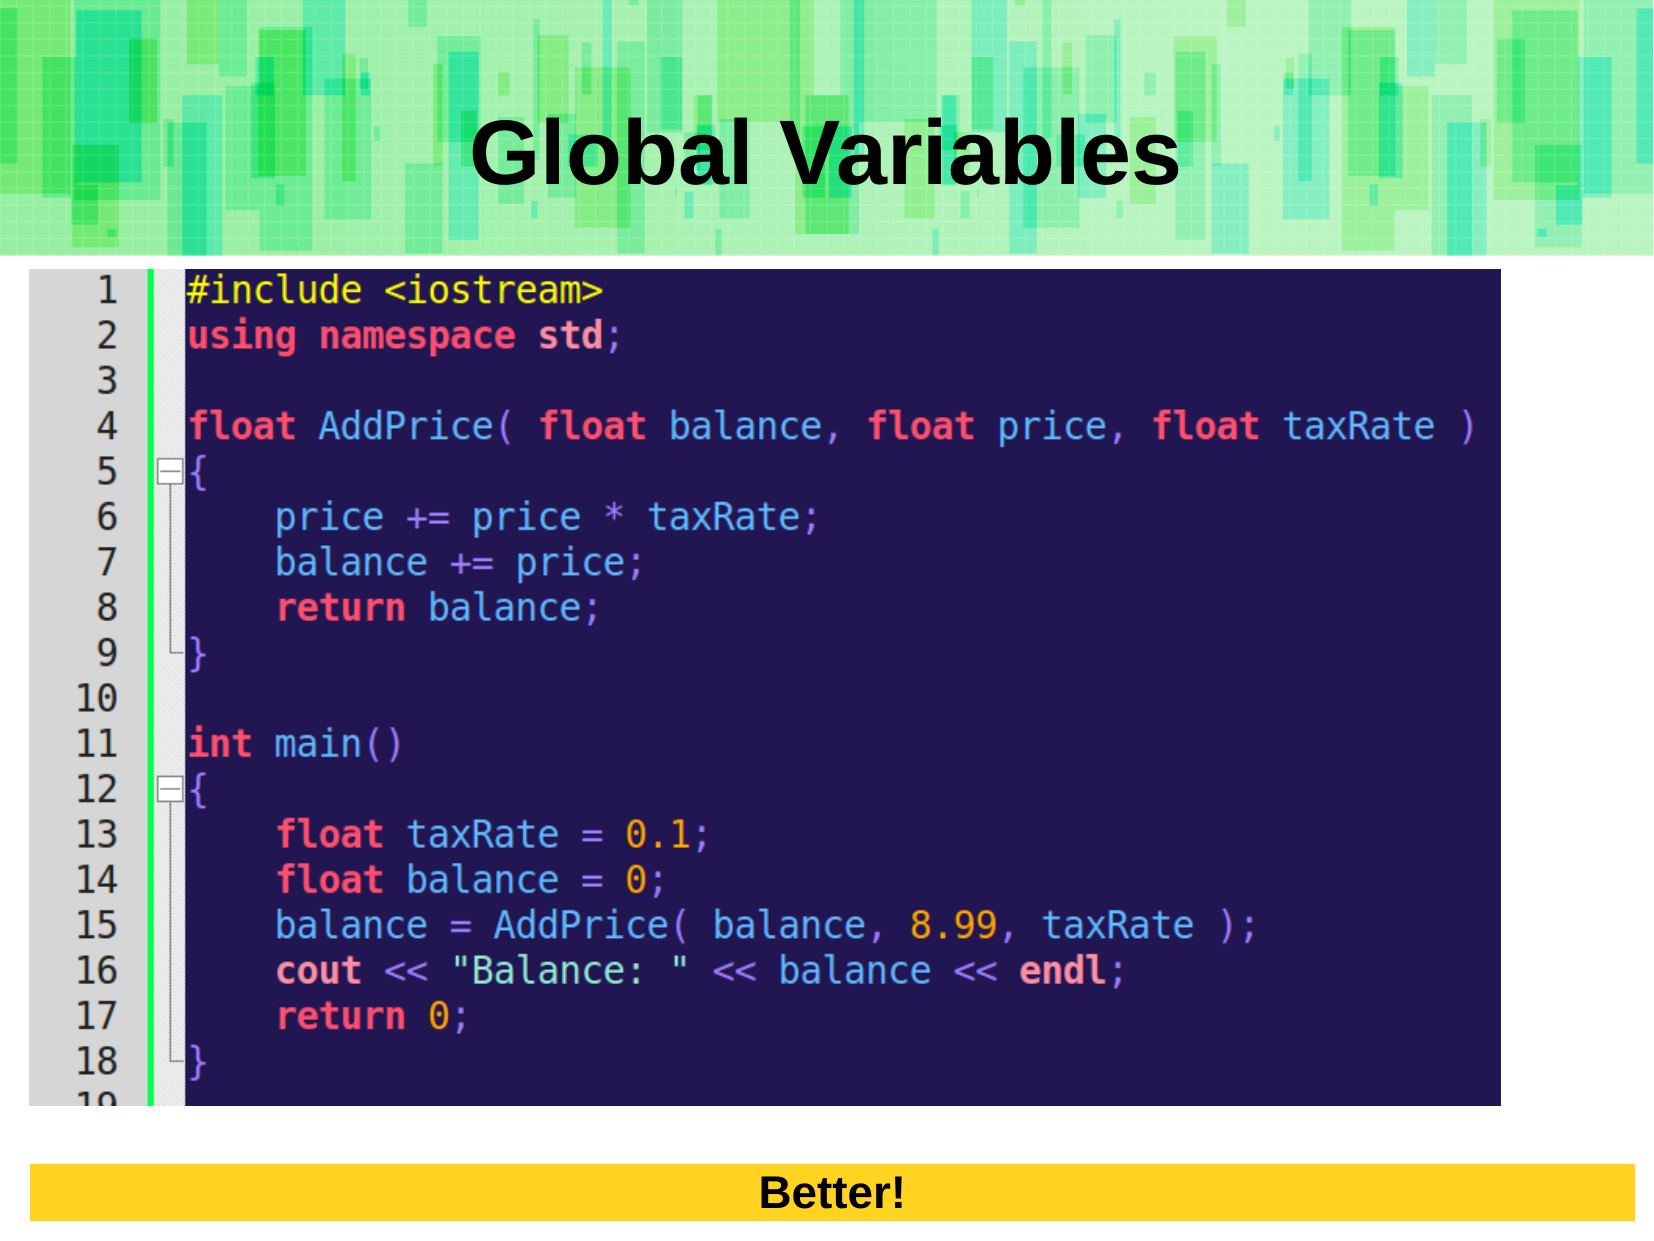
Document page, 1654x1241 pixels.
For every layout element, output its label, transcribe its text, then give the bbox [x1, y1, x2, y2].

text_box Better! [30, 1163, 1636, 1222]
title Global Variables [82, 49, 1571, 257]
picture [0, 0, 1654, 1241]
